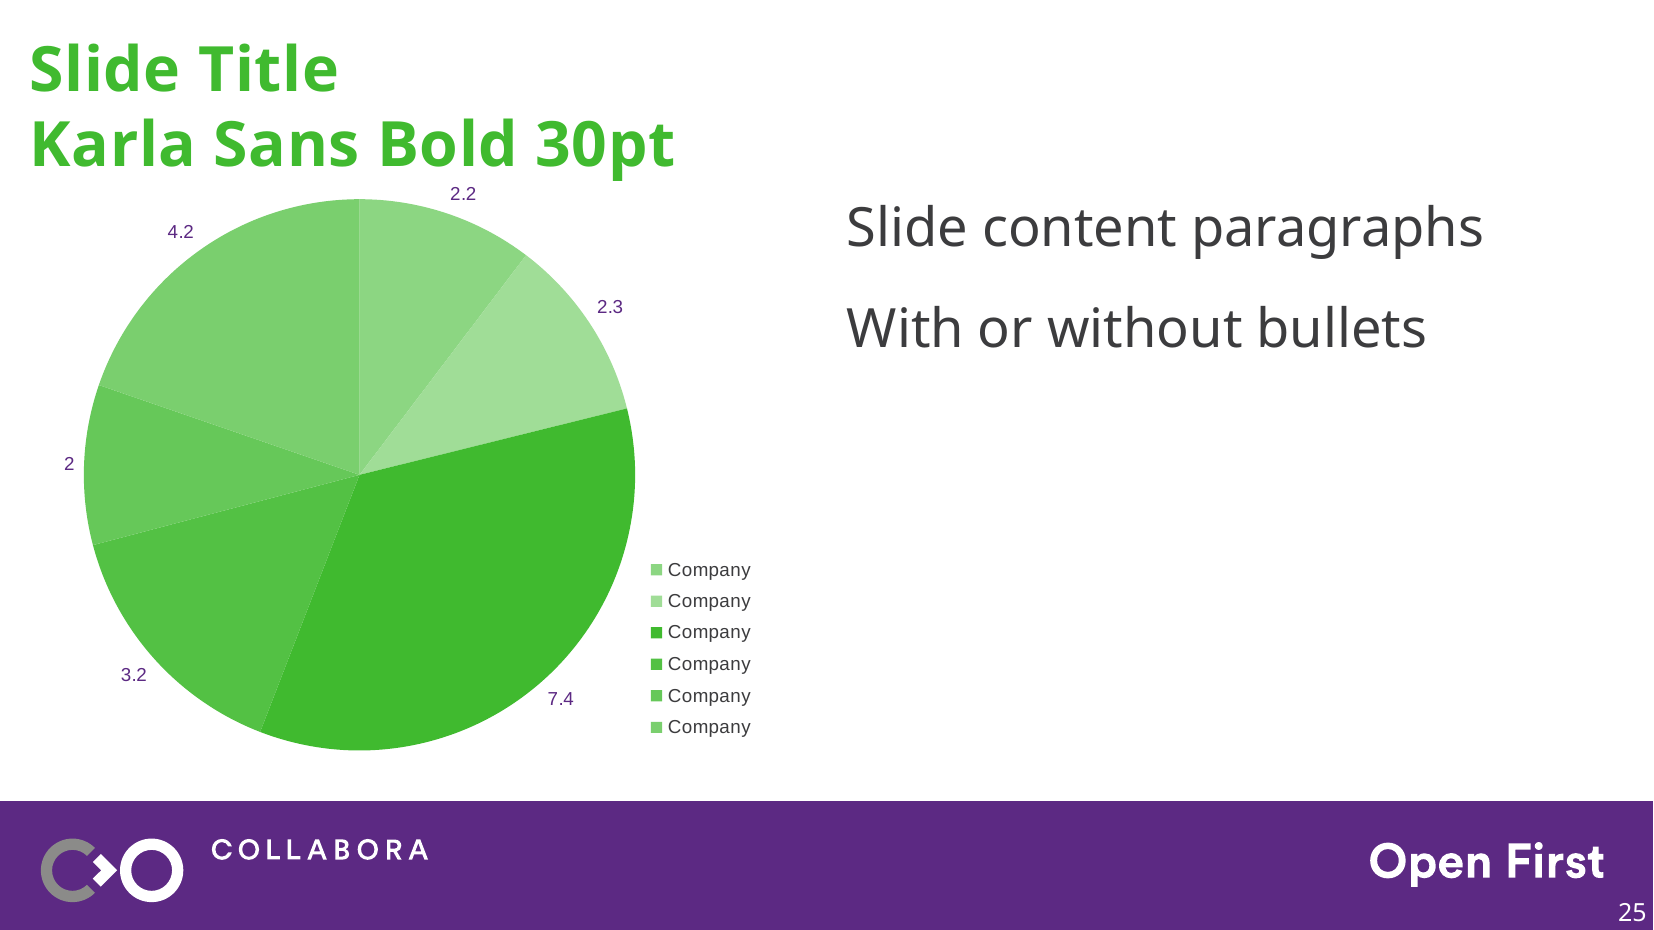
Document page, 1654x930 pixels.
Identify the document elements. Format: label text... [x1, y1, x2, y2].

list Slide content paragraphs With or without bullets [846, 160, 1614, 804]
chart [28, 176, 796, 820]
title Slide Title Karla Sans Bold 30pt [29, 28, 1602, 147]
